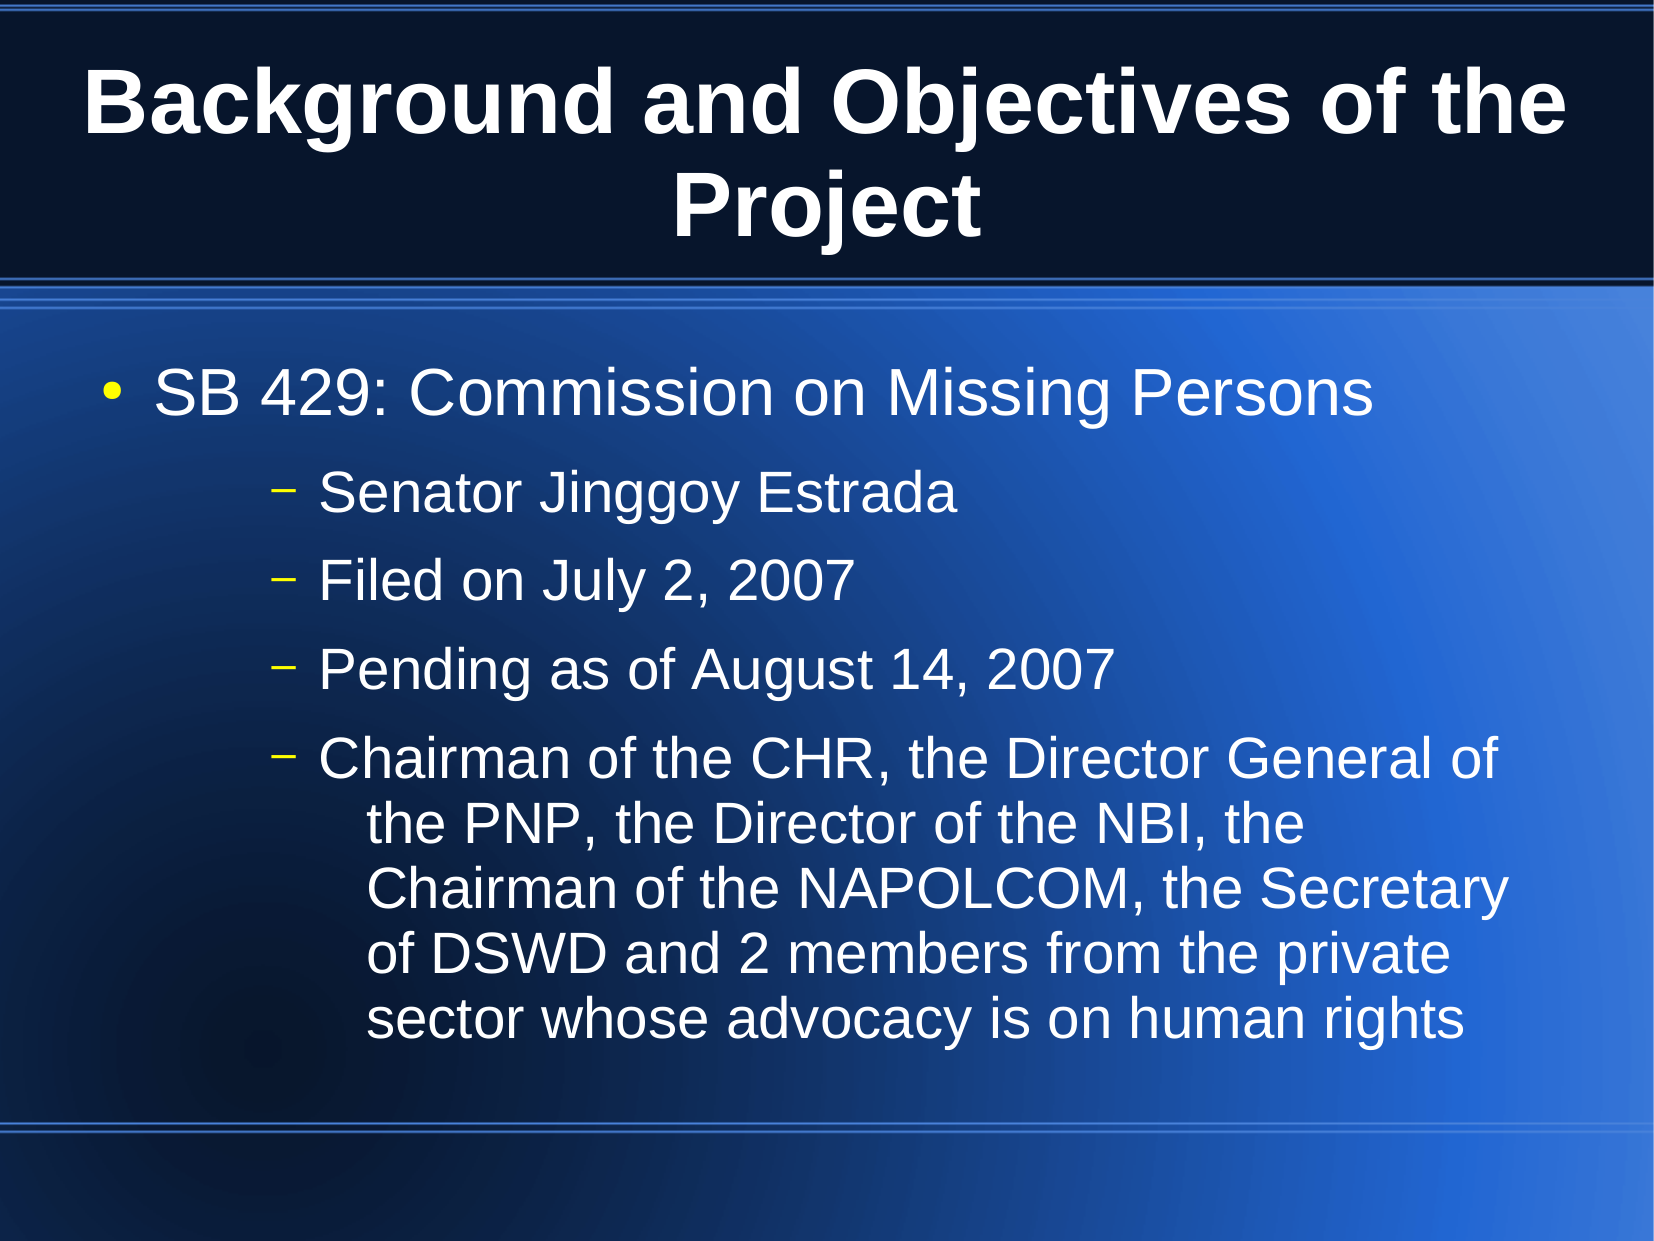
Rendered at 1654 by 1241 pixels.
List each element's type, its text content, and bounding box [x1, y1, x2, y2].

title Background and Objectives of the Project [82, 49, 1571, 257]
list SB 429: Commission on Missing Persons Senator Jinggoy Estrada Filed on July 2, 2007 Pending as of August 14, 2007 Chairman of the CHR, the Director General of the PNP, the Director of the NBI, the Chairman of the NAPOLCOM, the Secretary of DSWD and 2 members from the private sector whose advocacy is on human rights [82, 355, 1571, 1058]
picture [0, 0, 1654, 1241]
